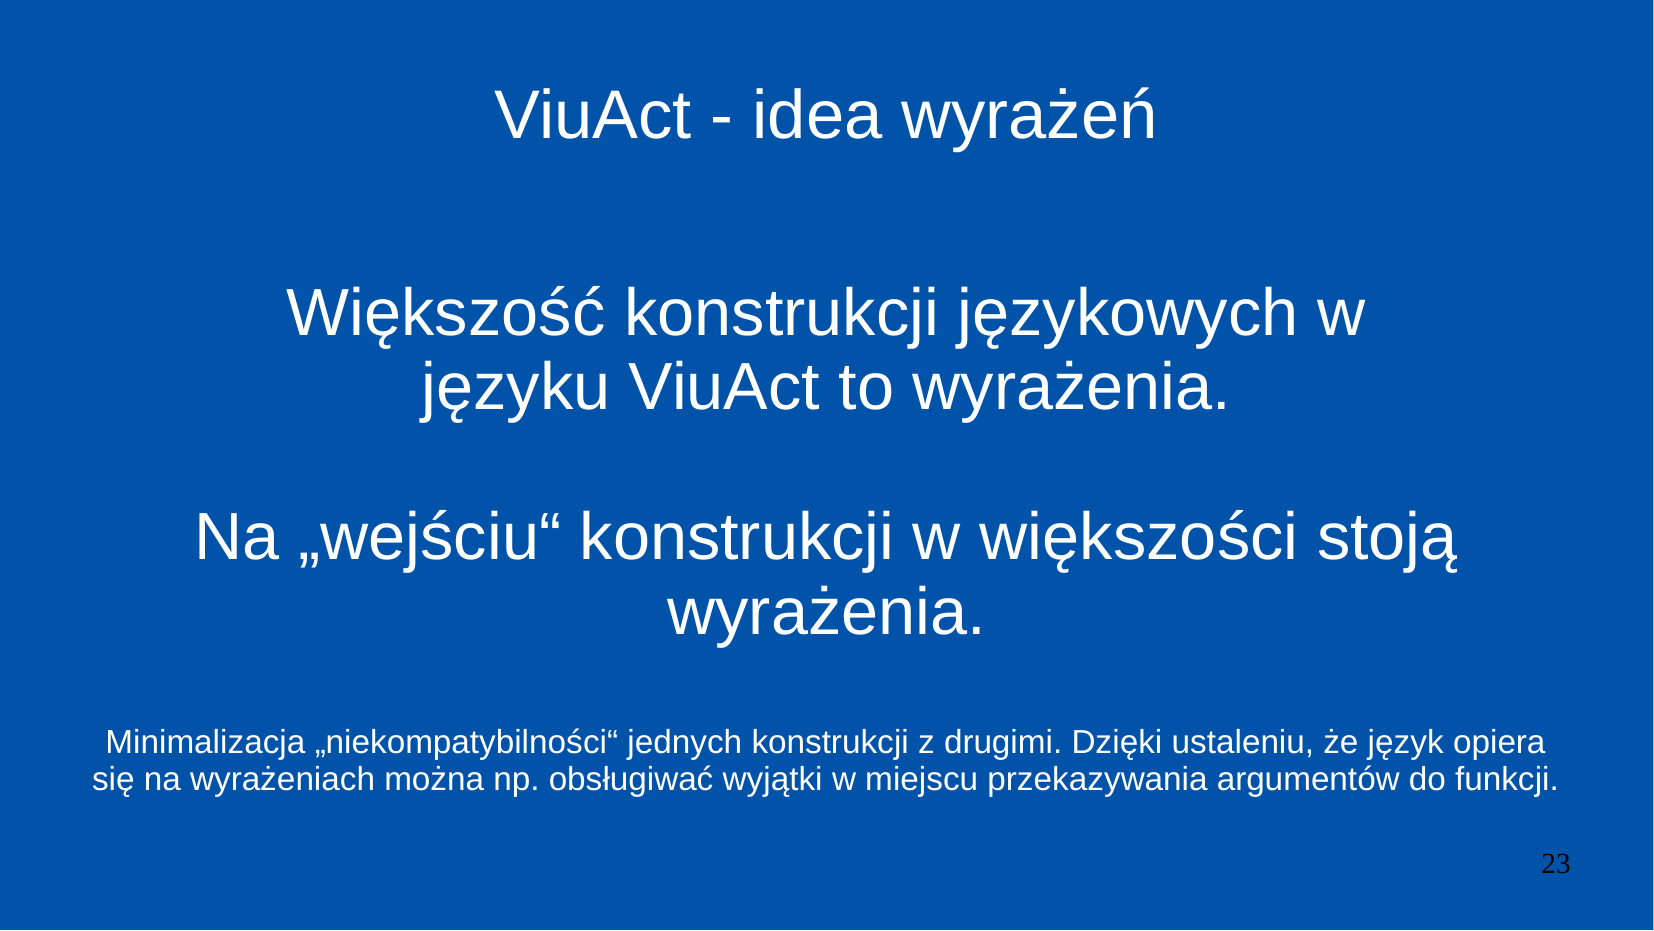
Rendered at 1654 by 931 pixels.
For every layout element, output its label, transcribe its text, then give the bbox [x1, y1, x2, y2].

subtitle Większość konstrukcji językowych w języku ViuAct to wyrażenia. Na „wejściu“ konstrukcji w większości stoją wyrażenia. Minimalizacja „niekompatybilności“ jednych konstrukcji z drugimi. Dzięki ustaleniu, że język opiera się na wyrażeniach można np. obsługiwać wyjątki w miejscu przekazywania argumentów do funkcji. [82, 224, 1571, 848]
title ViuAct - idea wyrażeń [82, 37, 1571, 193]
